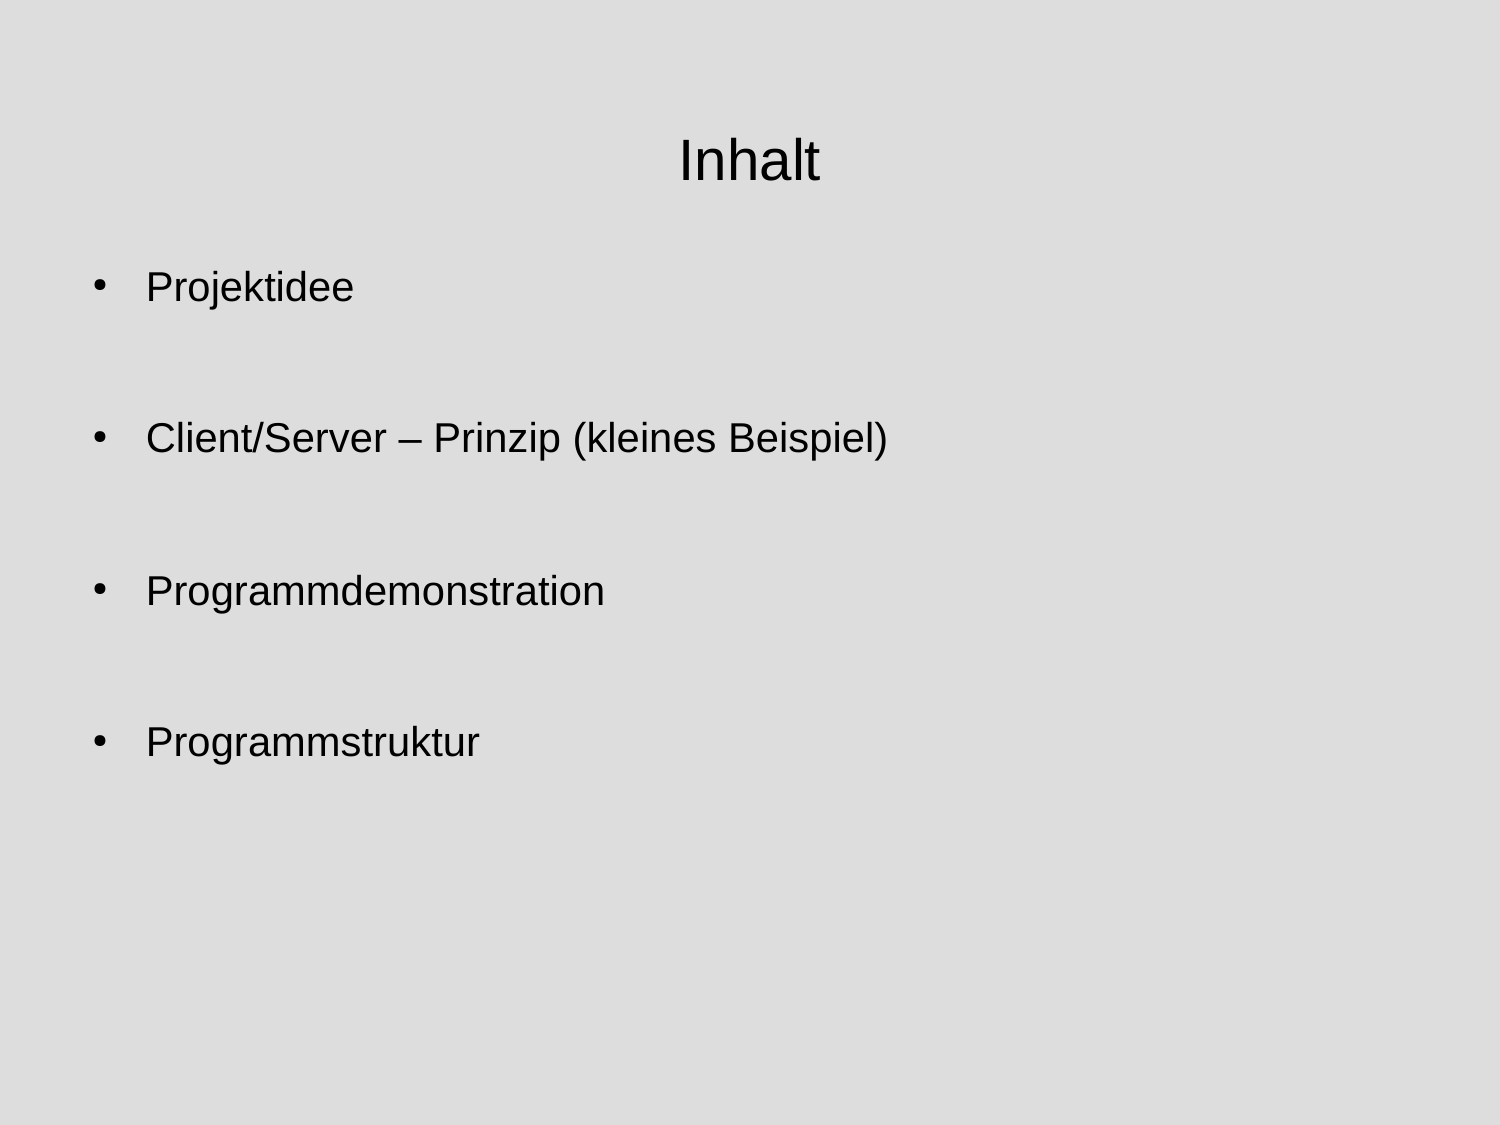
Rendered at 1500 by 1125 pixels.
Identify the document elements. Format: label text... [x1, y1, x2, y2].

list Projektidee Client/Server – Prinzip (kleines Beispiel) Programmdemonstration Programmstruktur [75, 263, 1425, 916]
title Inhalt [51, 97, 1449, 223]
